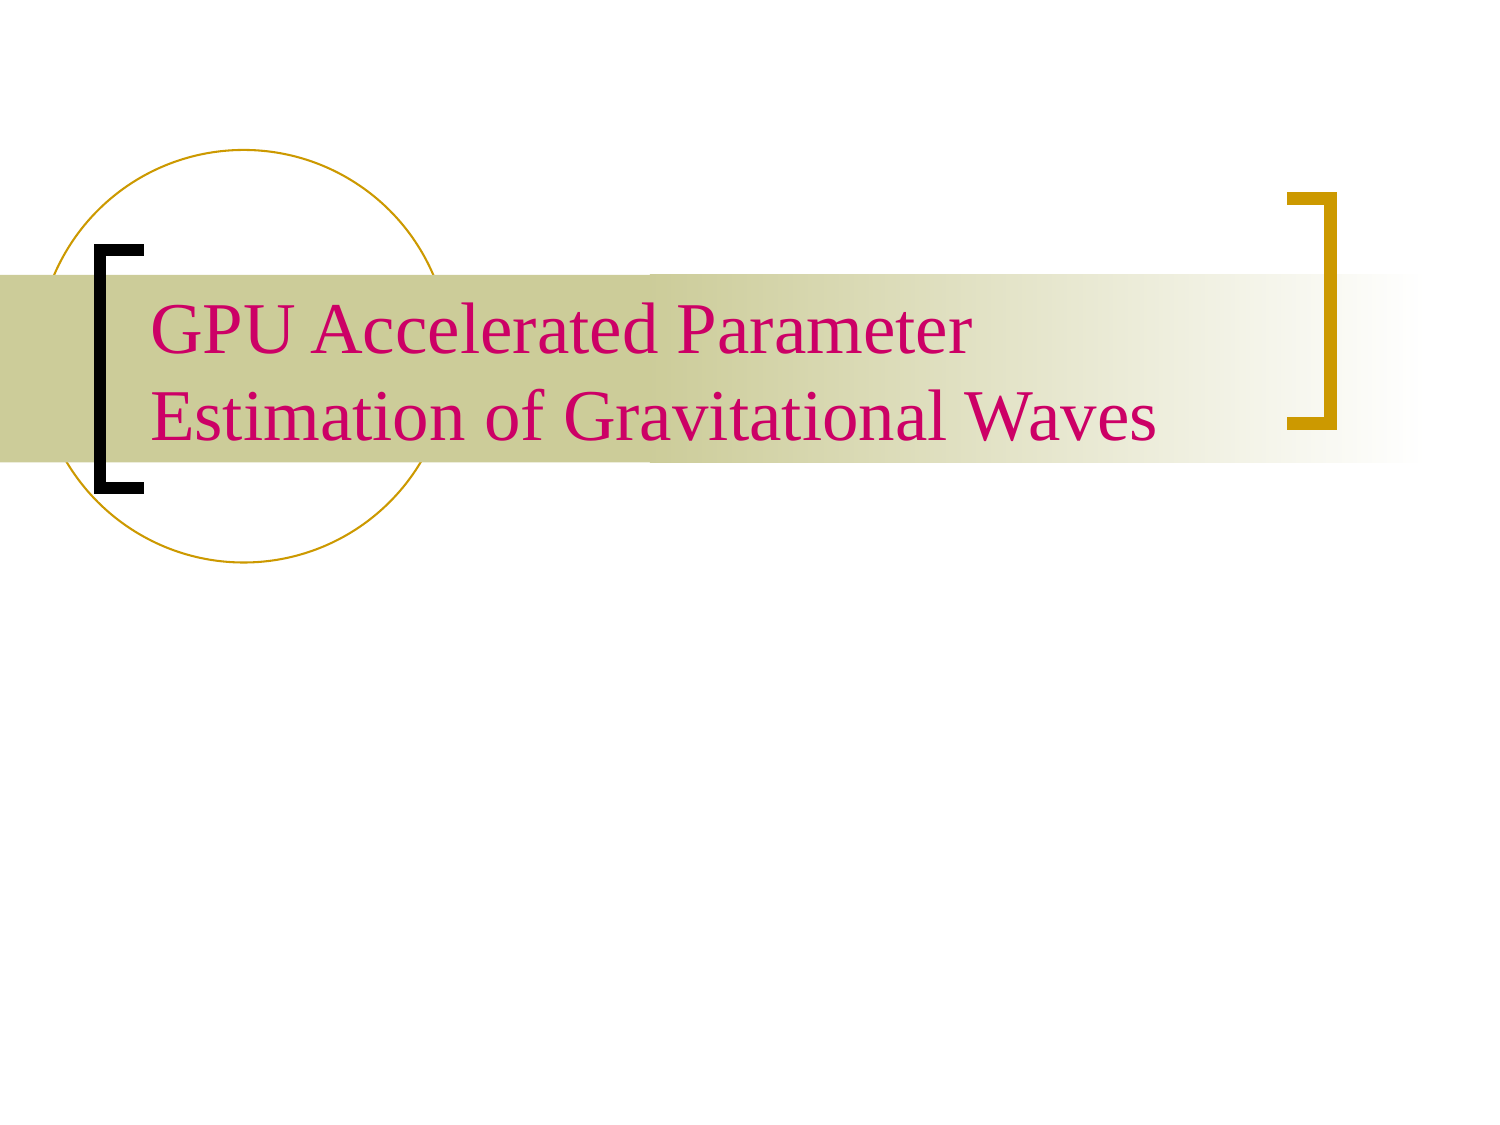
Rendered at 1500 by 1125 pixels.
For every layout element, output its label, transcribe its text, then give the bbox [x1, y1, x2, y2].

title GPU Accelerated Parameter Estimation of Gravitational Waves [135, 272, 1298, 536]
